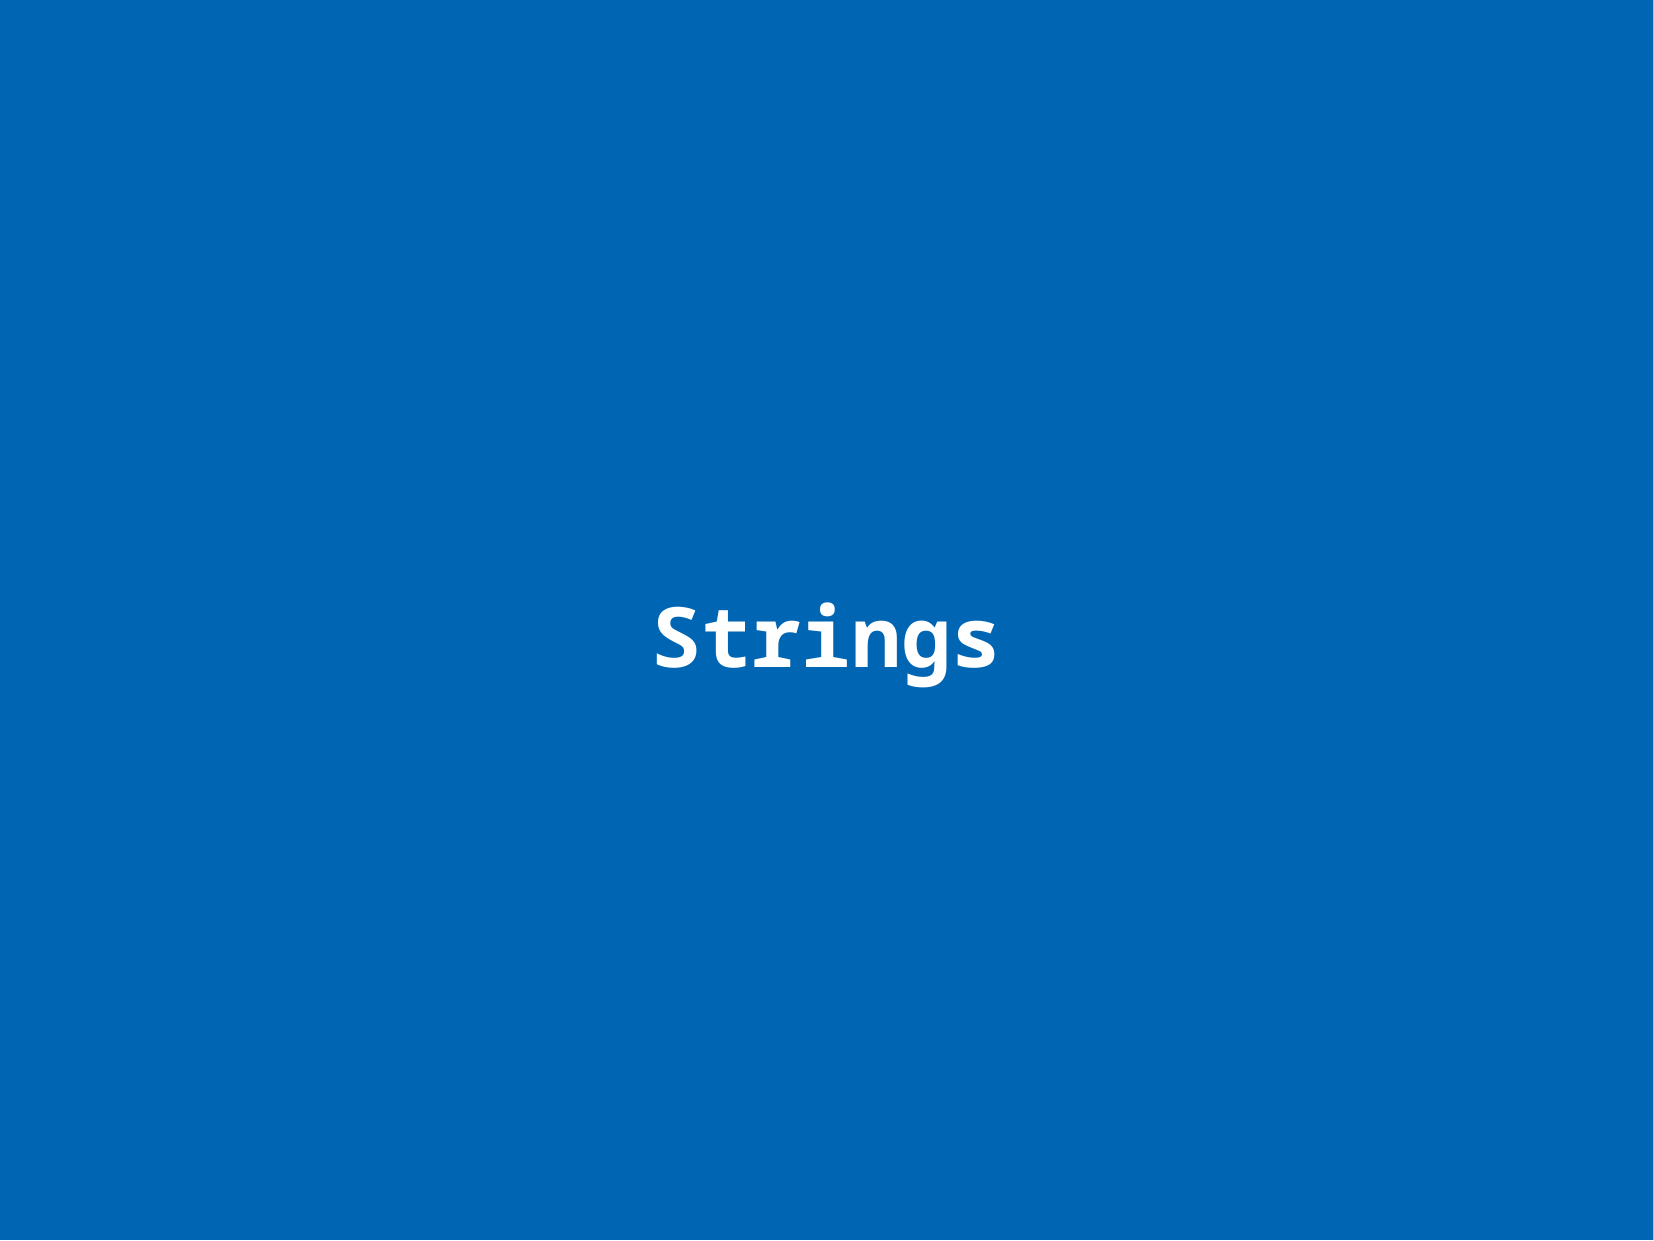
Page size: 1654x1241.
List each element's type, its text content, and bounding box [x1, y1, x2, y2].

text_box Strings [261, 571, 1393, 670]
